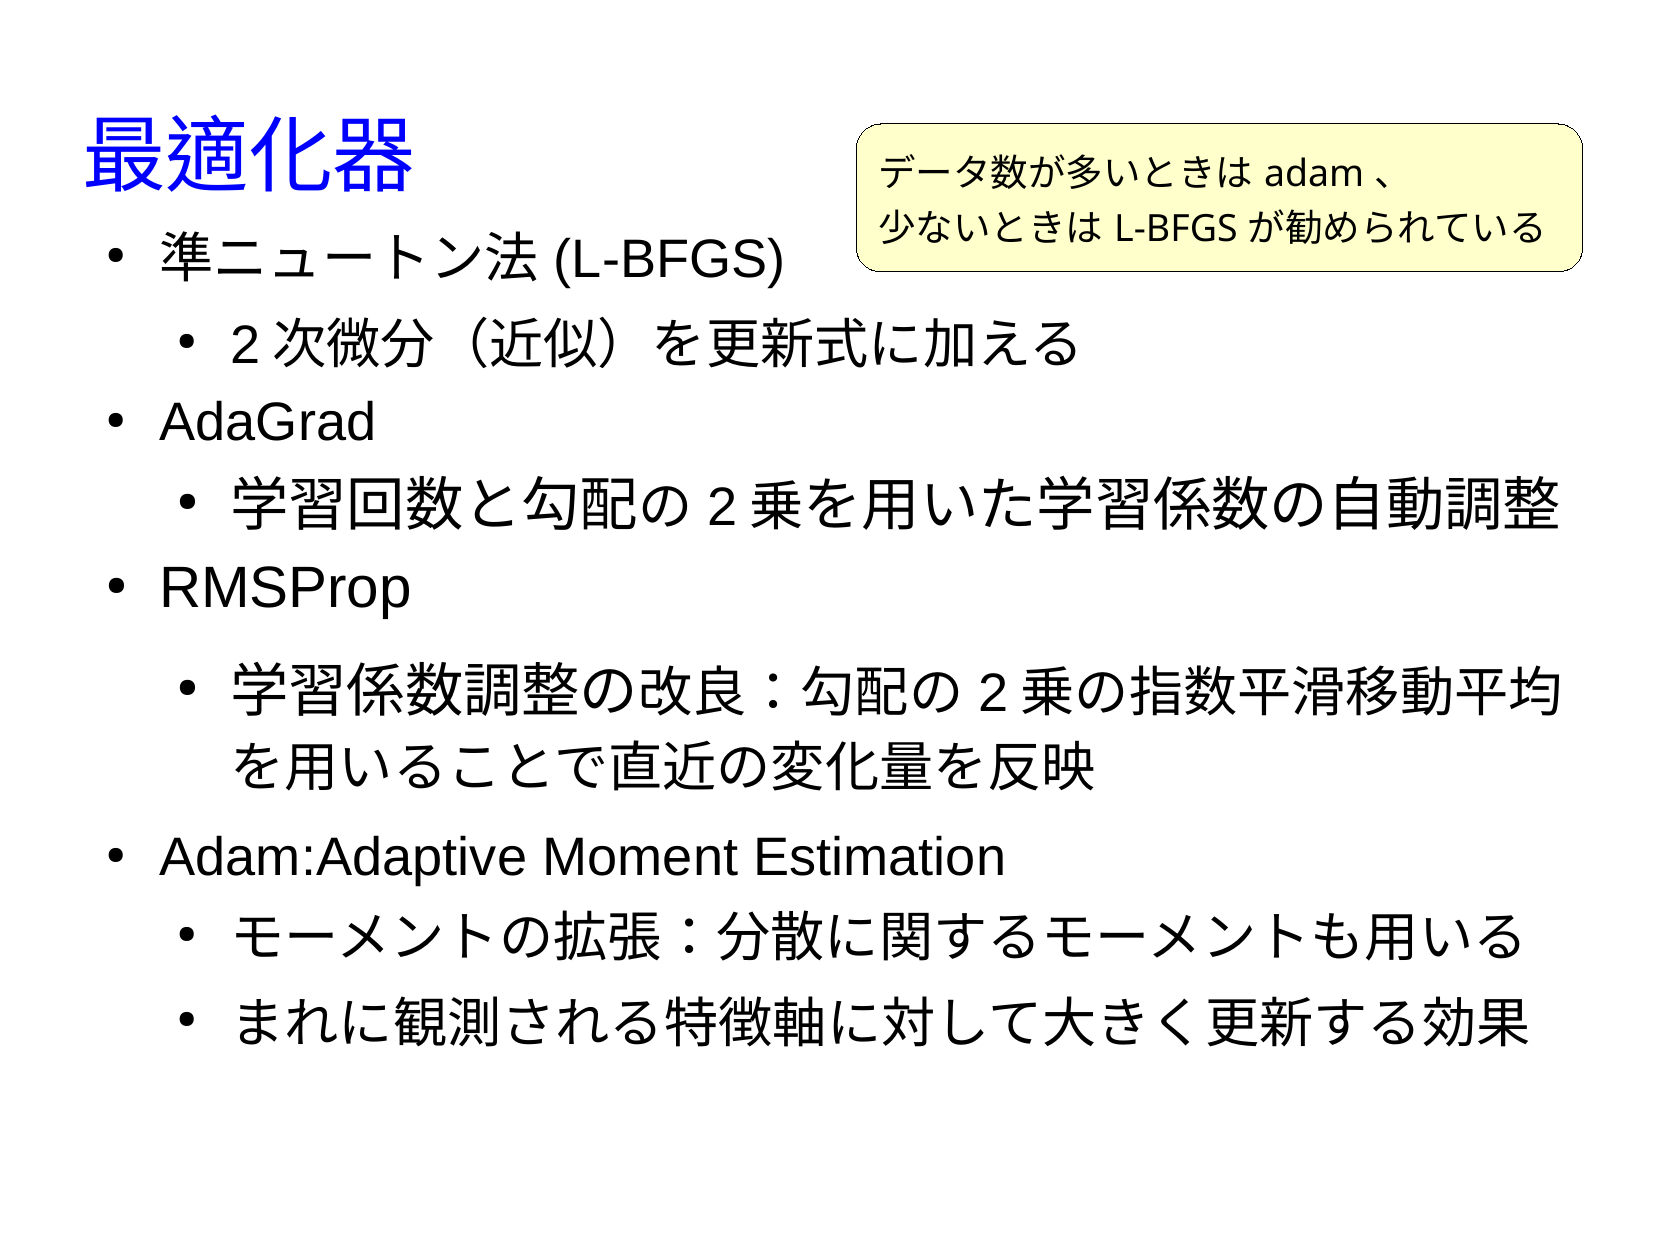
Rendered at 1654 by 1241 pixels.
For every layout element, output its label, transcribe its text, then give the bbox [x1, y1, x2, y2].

title 最適化器 [82, 49, 1571, 257]
text_box データ数が多いときはadam、 少ないときはL-BFGSが勧められている [856, 123, 1583, 272]
list 準ニュートン法(L-BFGS) 2次微分（近似）を更新式に加える AdaGrad 学習回数と勾配の2乗を用いた学習係数の自動調整 RMSProp 学習係数調整の改良：勾配の2乗の指数平滑移動平均を用いることで直近の変化量を反映 Adam:Adaptive Moment Estimation モーメントの拡張：分散に関するモーメントも用いる まれに観測される特徴軸に対して大きく更新する効果 [88, 219, 1577, 1123]
